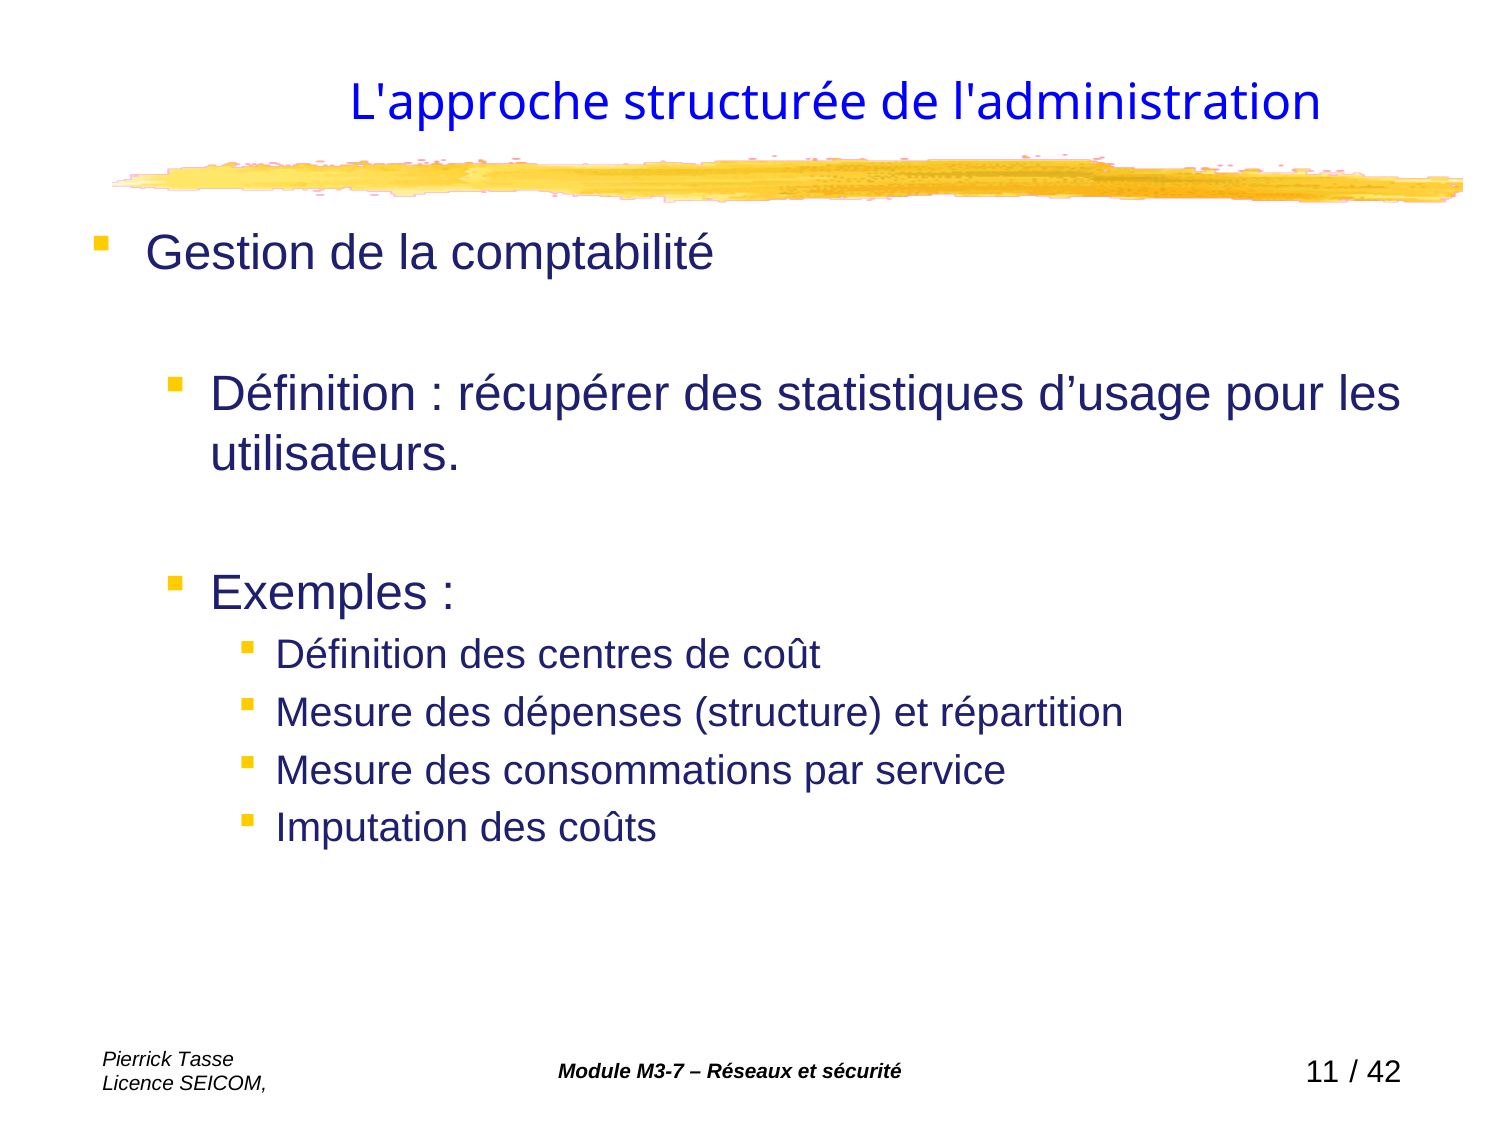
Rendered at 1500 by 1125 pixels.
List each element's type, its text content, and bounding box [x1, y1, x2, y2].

list Gestion de la comptabilité Définition : récupérer des statistiques d’usage pour les utilisateurs. Exemples : Définition des centres de coût Mesure des dépenses (structure) et répartition Mesure des consommations par service Imputation des coûts [74, 212, 1417, 865]
title L'approche structurée de l'administration [62, 37, 1338, 138]
picture [112, 149, 1463, 213]
